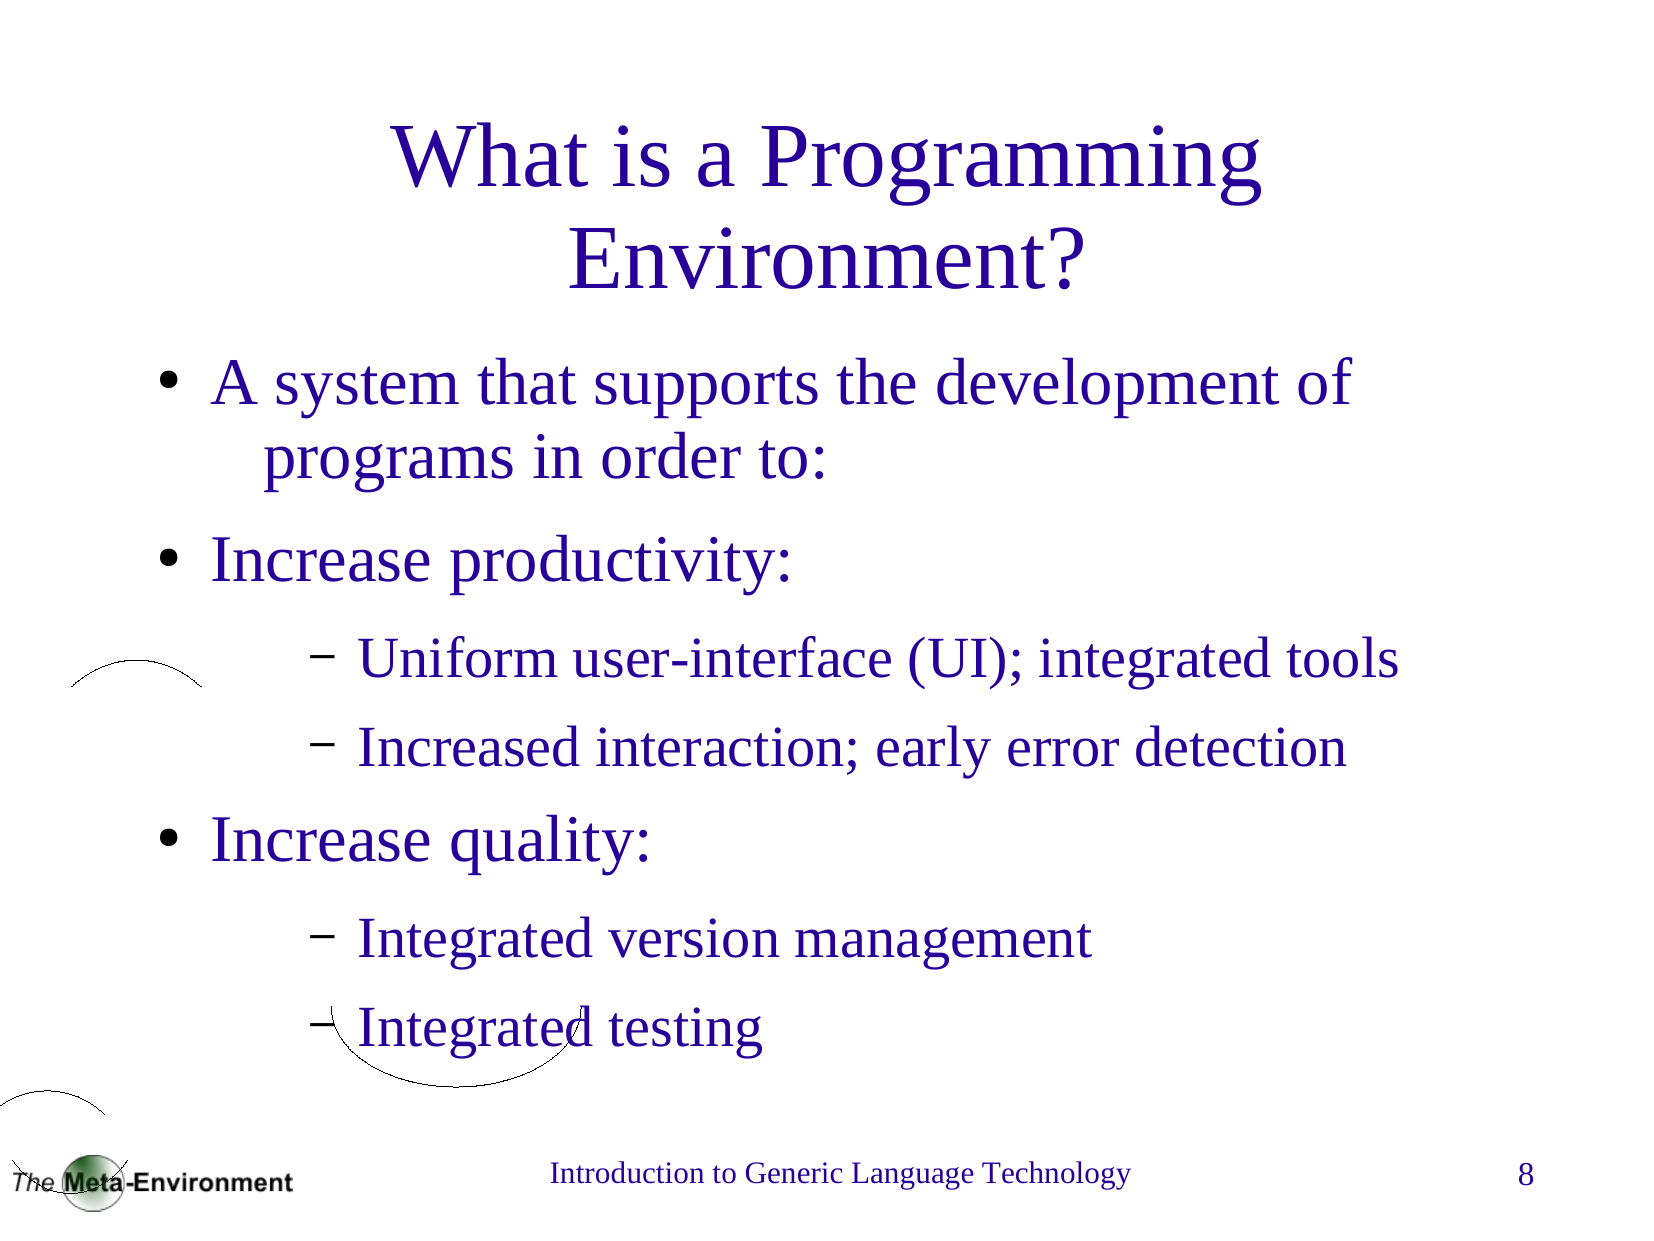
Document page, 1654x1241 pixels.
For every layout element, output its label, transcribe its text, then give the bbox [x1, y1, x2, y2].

title What is a Programming Environment? [121, 102, 1534, 311]
list A system that supports the development of programs in order to: Increase productivity: Uniform user-interface (UI); integrated tools Increased interaction; early error detection Increase quality: Integrated version management Integrated testing [121, 344, 1534, 1127]
picture [13, 1155, 293, 1212]
